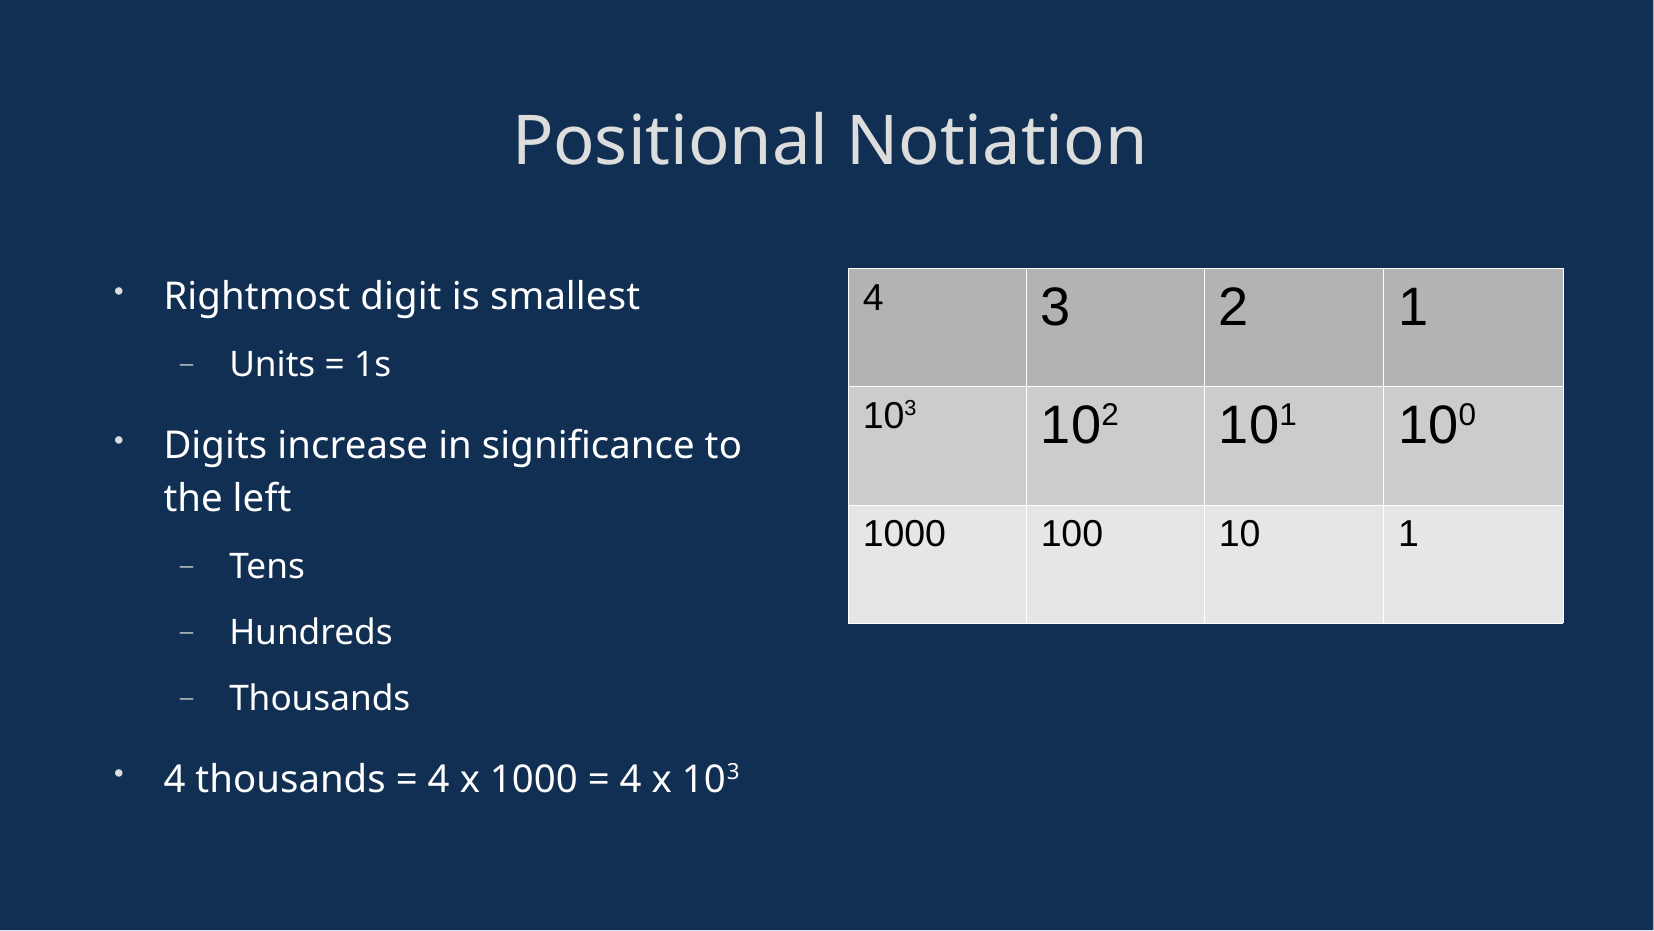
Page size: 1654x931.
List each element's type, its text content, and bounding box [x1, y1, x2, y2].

table_header 1 [1384, 269, 1563, 386]
table_cell 103 [849, 387, 1026, 505]
table_cell 1 [1384, 506, 1563, 623]
table_header 2 [1205, 269, 1383, 386]
list Rightmost digit is smallest Units = 1s Digits increase in significance to the left Tens Hundreds Thousands 4 thousands = 4 x 1000 = 4 x 103 [97, 268, 813, 806]
table_cell 101 [1205, 387, 1383, 505]
title Positional Notiation [97, 56, 1563, 220]
table_cell 1000 [849, 506, 1026, 623]
table_cell 10 [1205, 506, 1383, 623]
table_header 4 [849, 269, 1026, 386]
table_cell 100 [1027, 506, 1204, 623]
table_cell 102 [1027, 387, 1204, 505]
table_cell 100 [1384, 387, 1563, 505]
table_header 3 [1027, 269, 1204, 386]
